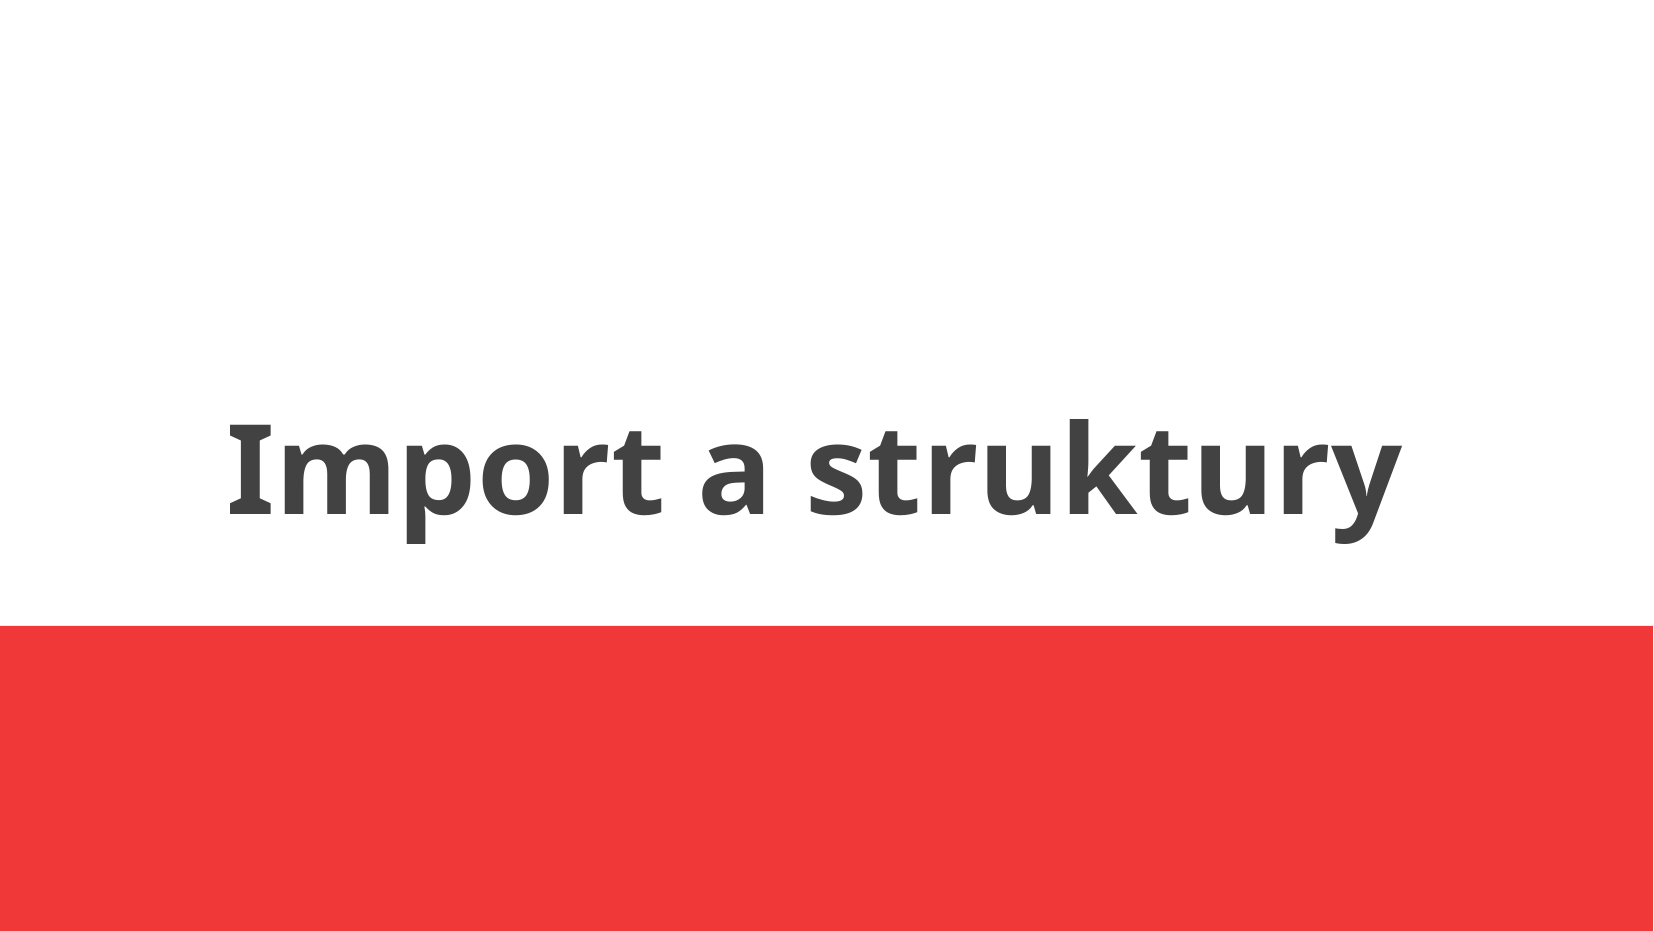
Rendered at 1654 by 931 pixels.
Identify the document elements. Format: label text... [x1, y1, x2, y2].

title Import a struktury [70, 322, 1560, 609]
